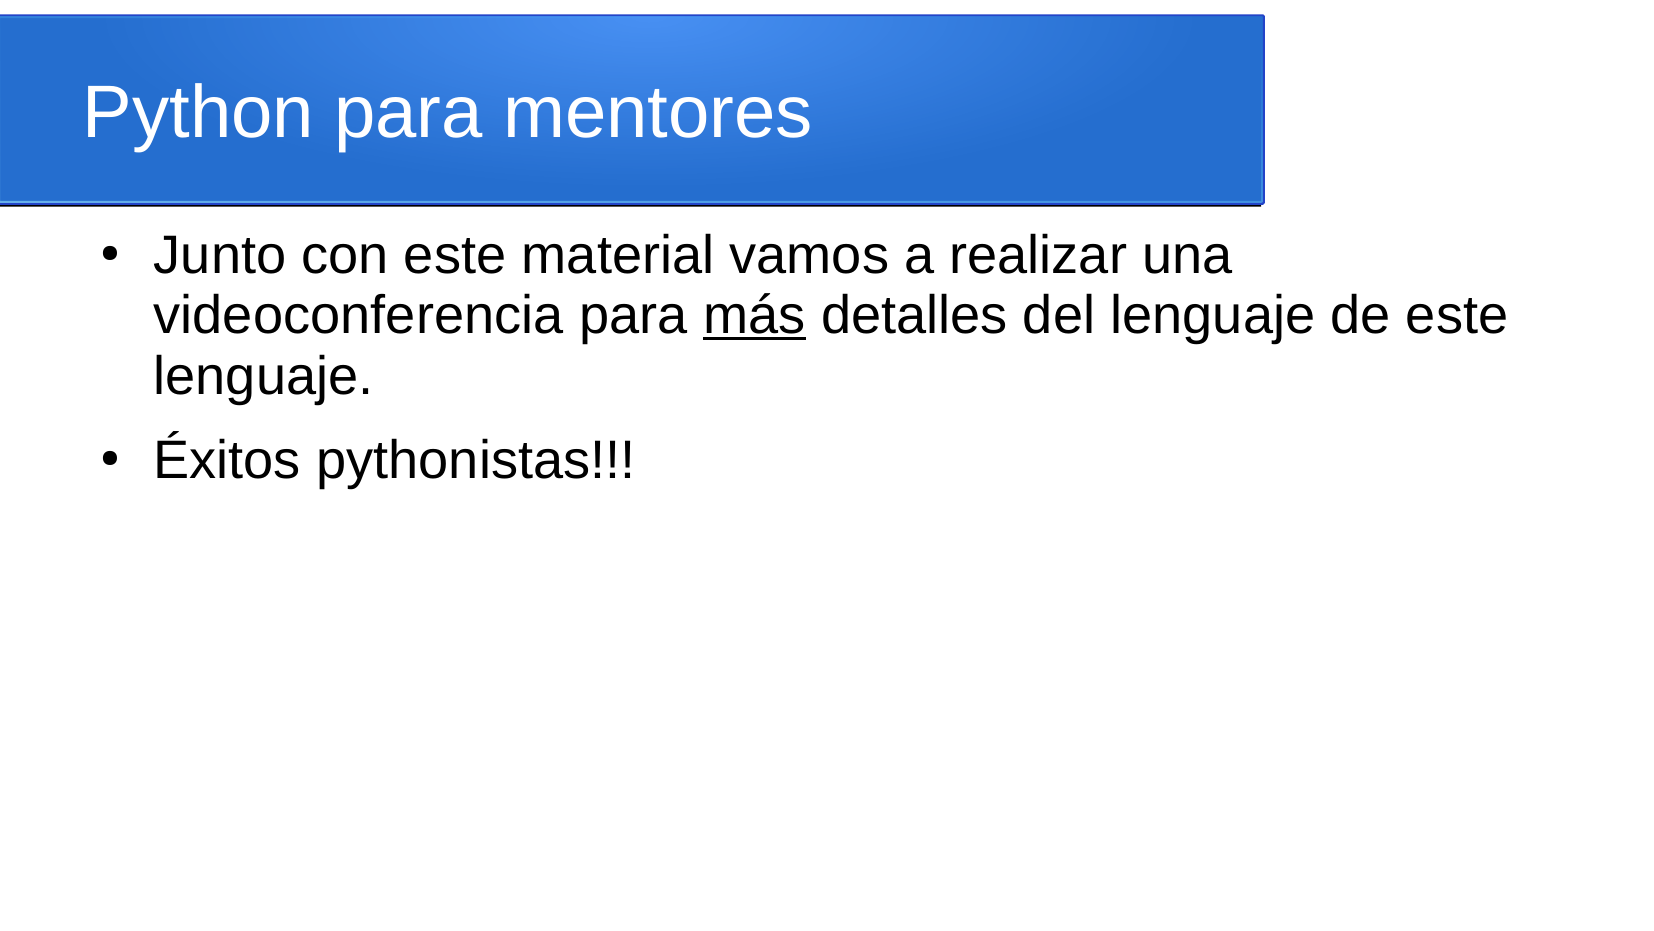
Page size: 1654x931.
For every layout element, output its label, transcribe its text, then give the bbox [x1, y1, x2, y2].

title Python para mentores [82, 35, 1235, 189]
list Junto con este material vamos a realizar una videoconferencia para más detalles del lenguaje de este lenguaje. Éxitos pythonistas!!! [82, 224, 1571, 764]
